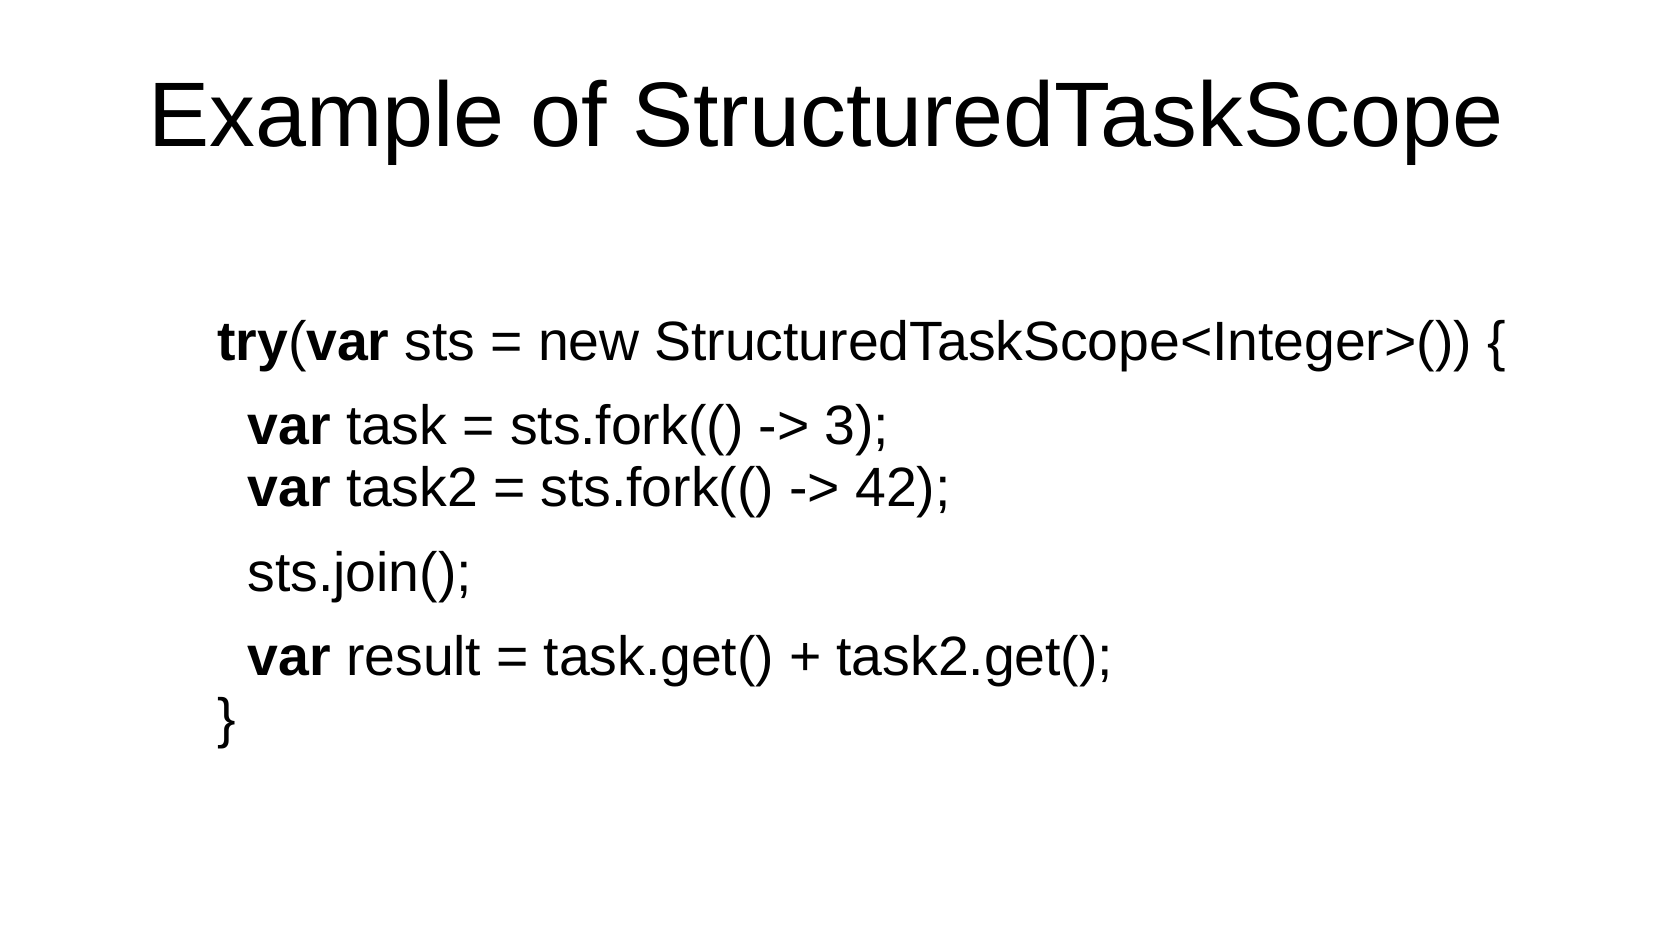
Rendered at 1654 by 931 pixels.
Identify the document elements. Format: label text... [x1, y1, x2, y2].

list try(var sts = new StructuredTaskScope<Integer>()) { var task = sts.fork(() -> 3); var task2 = sts.fork(() -> 42); sts.join(); var result = task.get() + task2.get(); } [82, 217, 1571, 758]
title Example of StructuredTaskScope [82, 37, 1571, 193]
